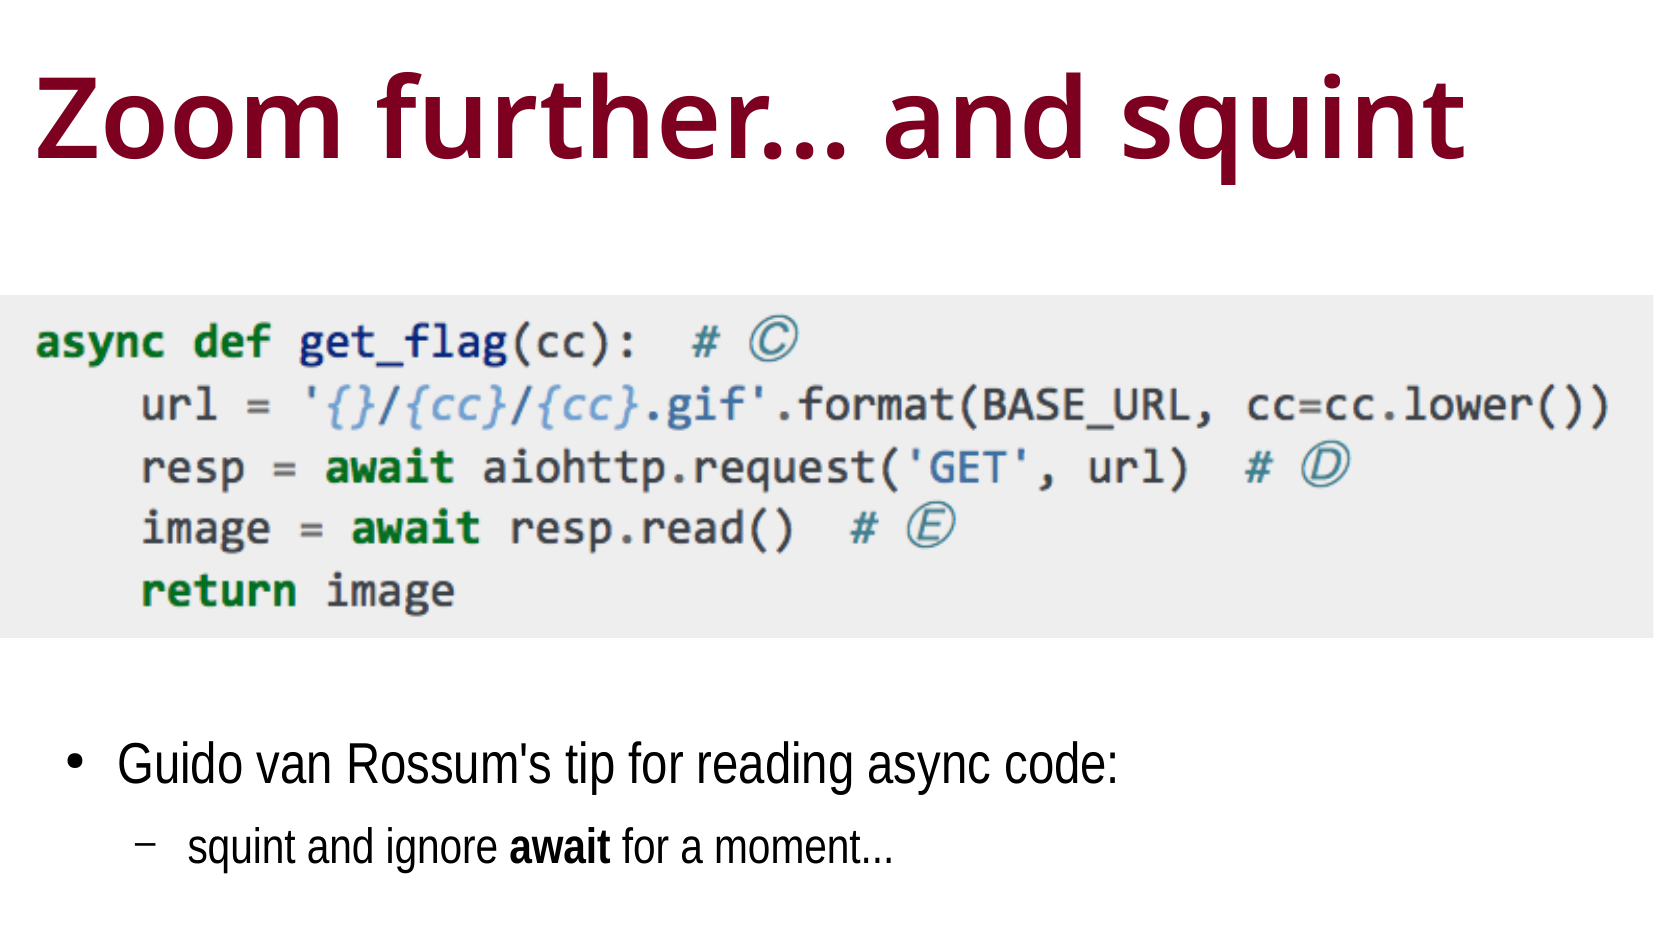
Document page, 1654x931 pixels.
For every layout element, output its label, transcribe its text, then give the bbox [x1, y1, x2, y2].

list Guido van Rossum's tip for reading async code: squint and ignore await for a moment... [47, 729, 1583, 875]
title Zoom further... and squint [35, 37, 1571, 193]
picture [0, 295, 1654, 638]
